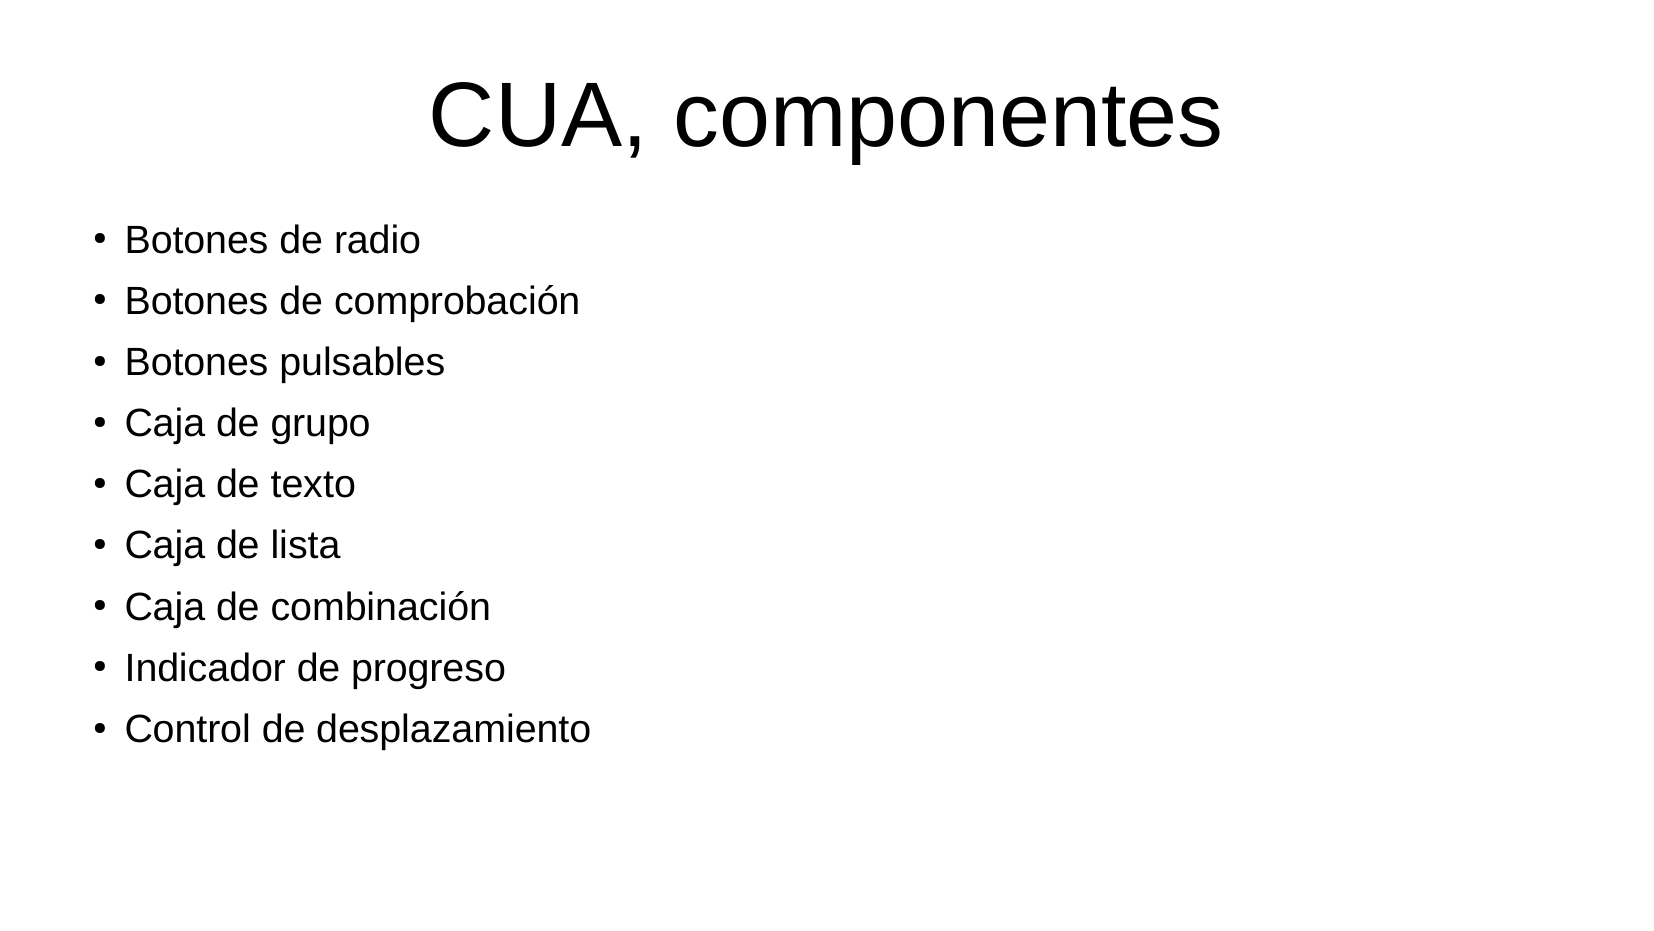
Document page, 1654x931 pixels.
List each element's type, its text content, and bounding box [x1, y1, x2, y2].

title CUA, componentes [82, 37, 1571, 193]
list Botones de radio Botones de comprobación Botones pulsables Caja de grupo Caja de texto Caja de lista Caja de combinación Indicador de progreso Control de desplazamiento [82, 217, 1571, 758]
